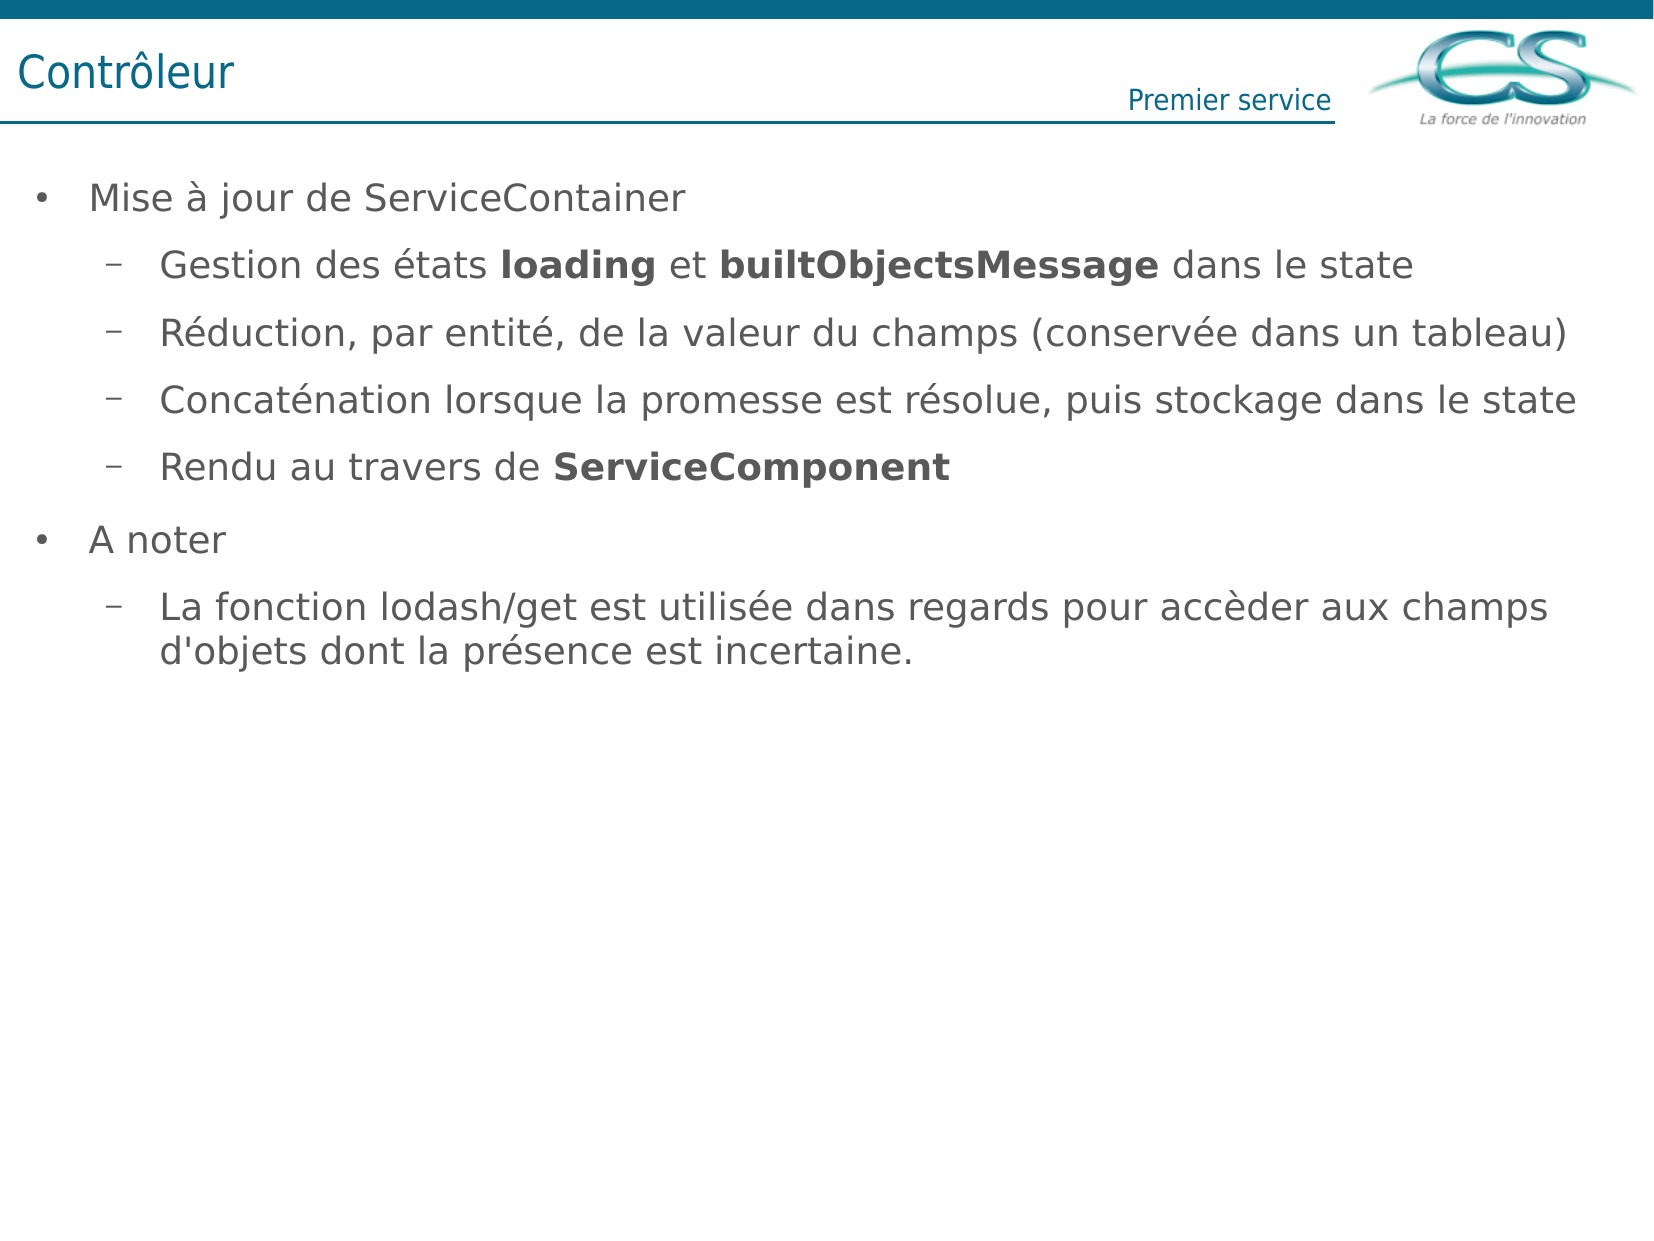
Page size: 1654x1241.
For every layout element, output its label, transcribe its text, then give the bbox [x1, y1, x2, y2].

list Mise à jour de ServiceContainer Gestion des états loading et builtObjectsMessage dans le state Réduction, par entité, de la valeur du champs (conservée dans un tableau) Concaténation lorsque la promesse est résolue, puis stockage dans le state Rendu au travers de ServiceComponent A noter La fonction lodash/get est utilisée dans regards pour accèder aux champs d'objets dont la présence est incertaine. [17, 177, 1630, 1217]
text_box Premier service [1116, 71, 1359, 164]
title Contrôleur [17, 46, 1368, 106]
picture [1368, 28, 1642, 128]
